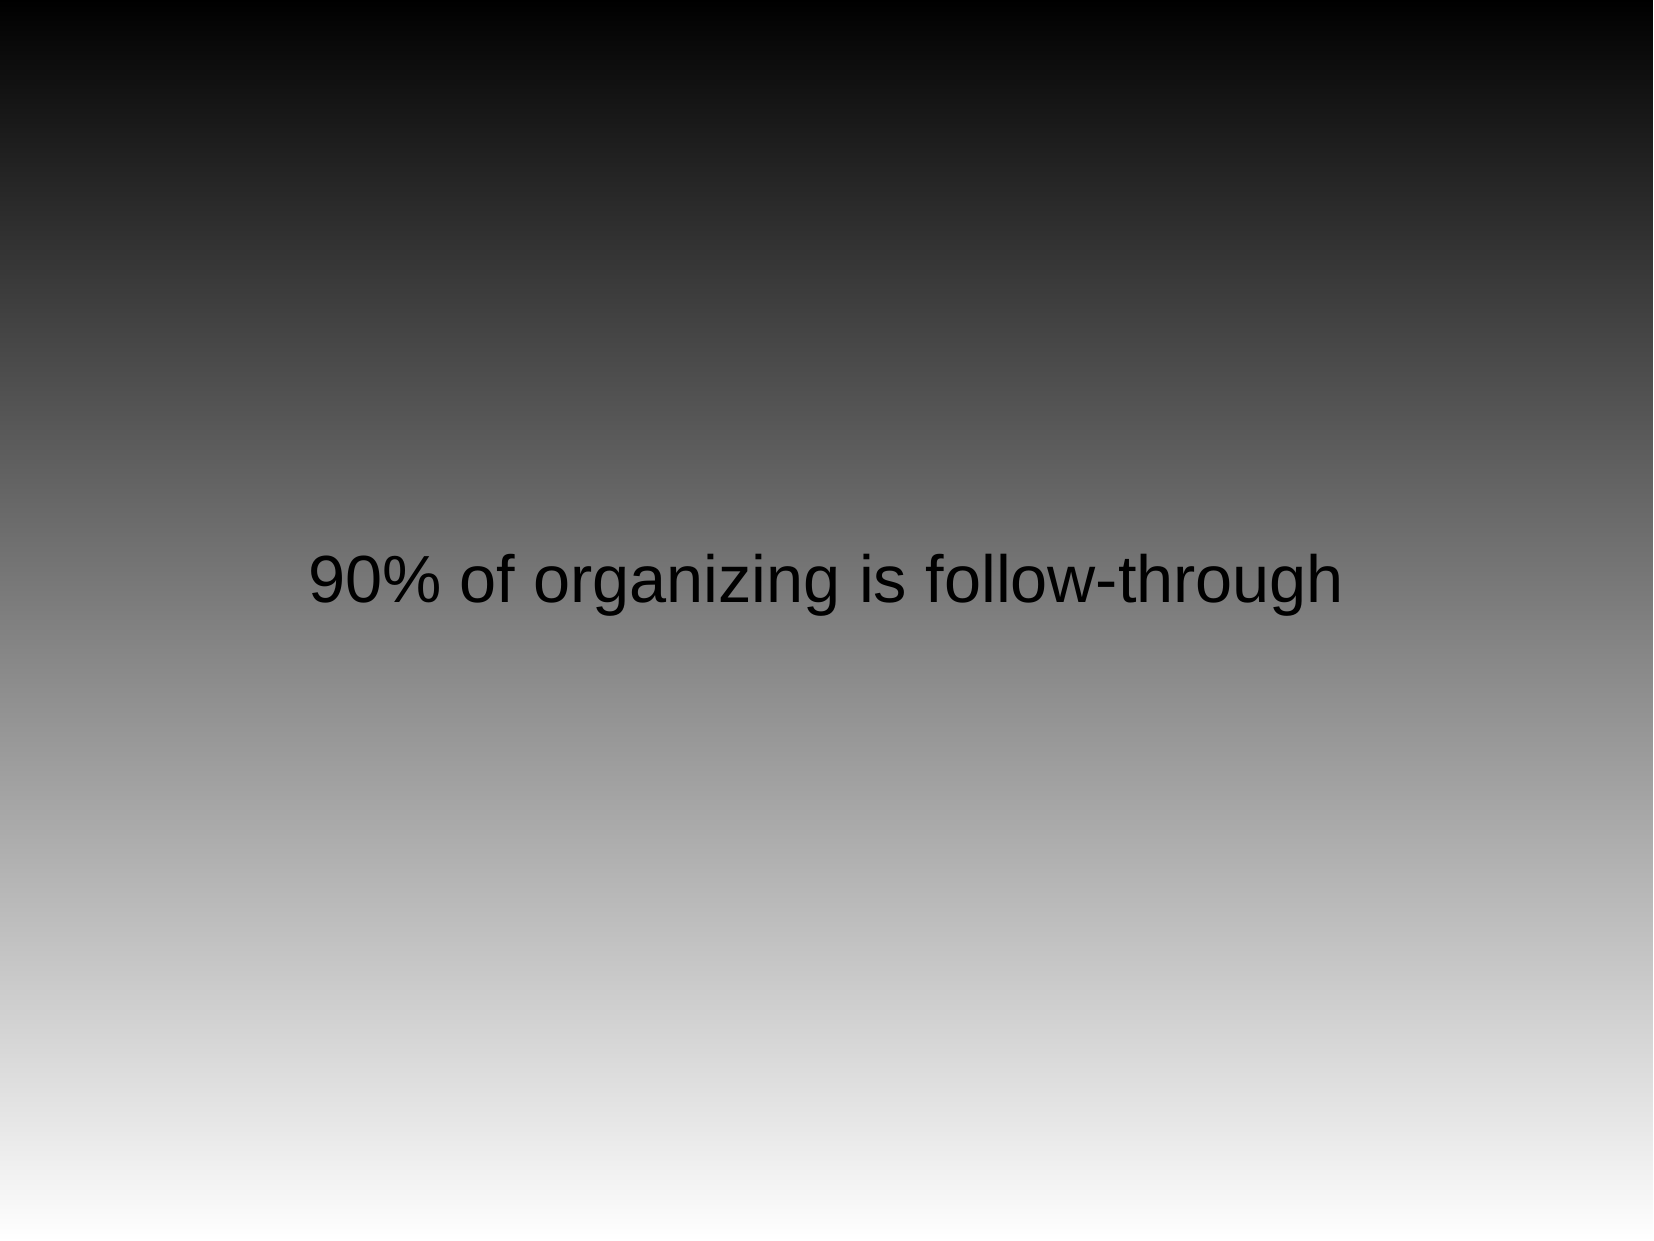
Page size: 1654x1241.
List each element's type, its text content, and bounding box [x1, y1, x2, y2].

subtitle 90% of organizing is follow-through [82, 56, 1571, 1102]
